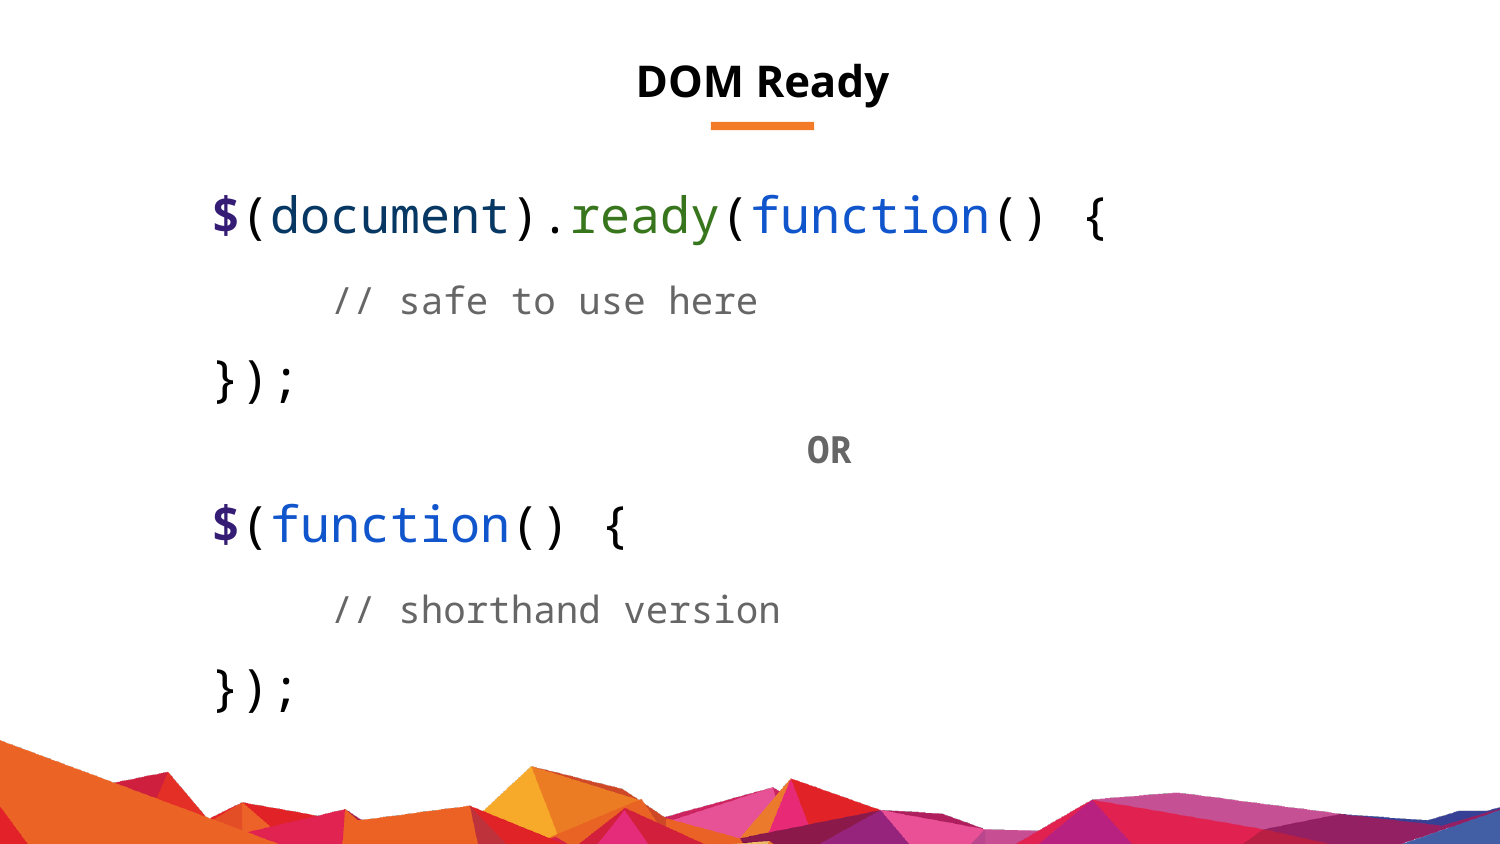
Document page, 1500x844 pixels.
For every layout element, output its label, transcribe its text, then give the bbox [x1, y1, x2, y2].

text_box $(document).ready(function() { // safe to use here }); OR $(function() { // shorthand version }); [75, 159, 1426, 816]
picture [0, 740, 1500, 844]
title DOM Ready [94, 39, 1431, 110]
